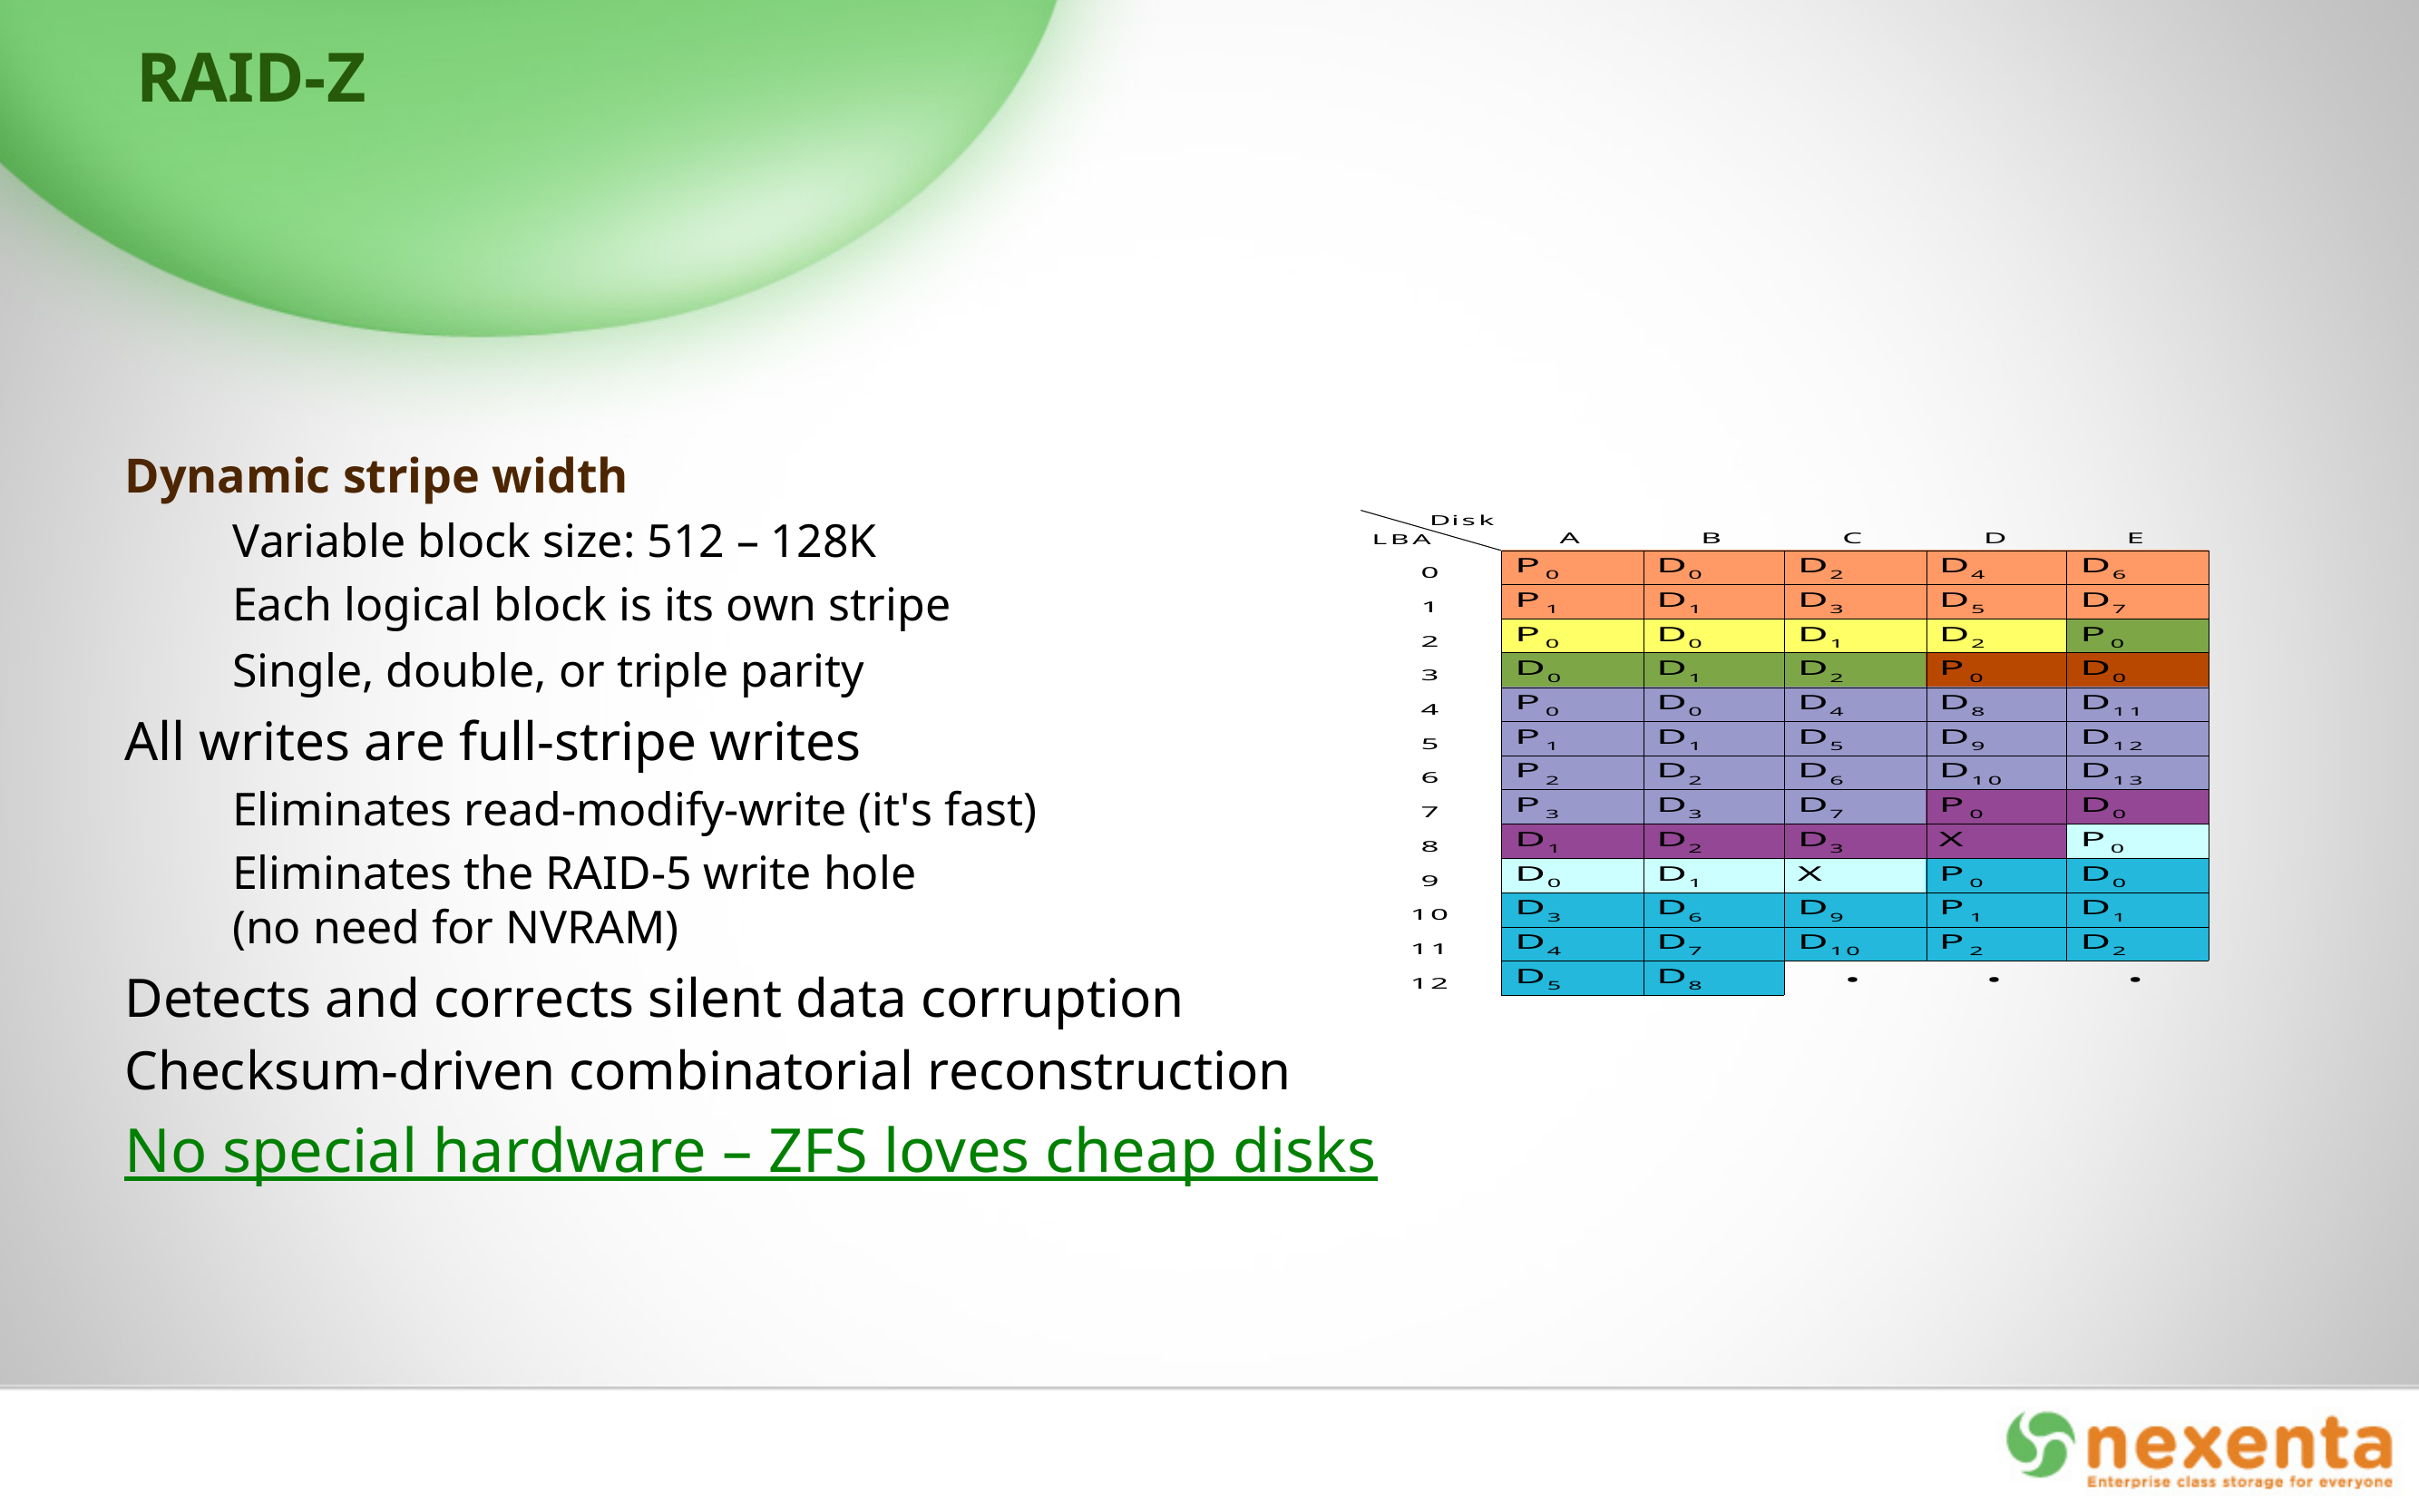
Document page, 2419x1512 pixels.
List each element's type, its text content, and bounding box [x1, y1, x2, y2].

picture [0, 0, 2419, 1512]
chart [1361, 510, 2211, 1021]
text_box RAID-Z [135, 34, 978, 219]
text_box Dynamic stripe width Variable block size: 512 – 128K Each logical block is its own stripe Single, double, or triple parity All writes are full-stripe writes Eliminates read-modify-write (it's fast) Eliminates the RAID-5 write hole (no need for NVRAM) Detects and corrects silent data corruption Checksum-driven combinatorial reconstruction No special hardware – ZFS loves cheap disks [124, 445, 2211, 1259]
